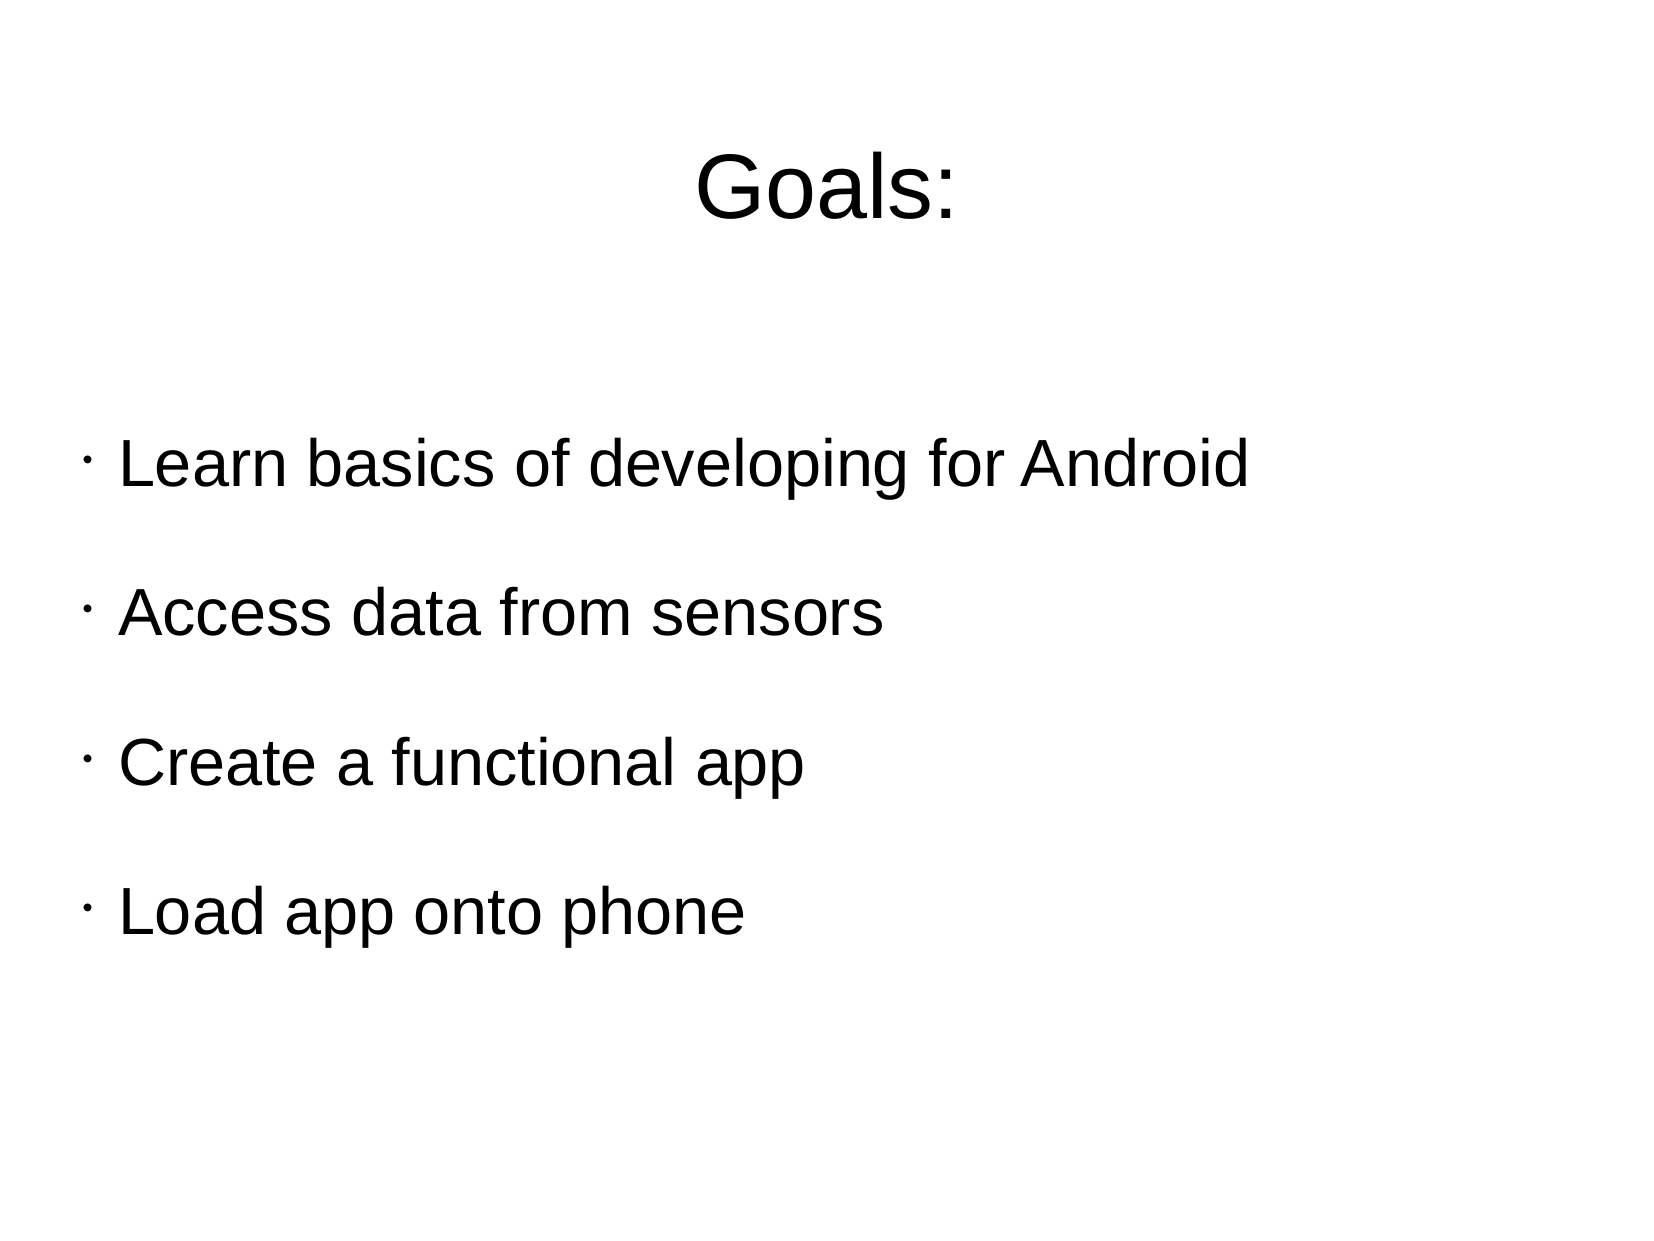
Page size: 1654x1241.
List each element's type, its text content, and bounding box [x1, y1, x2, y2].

subtitle Learn basics of developing for Android Access data from sensors Create a functional app Load app onto phone [82, 290, 1571, 1010]
title Goals: [82, 83, 1571, 290]
